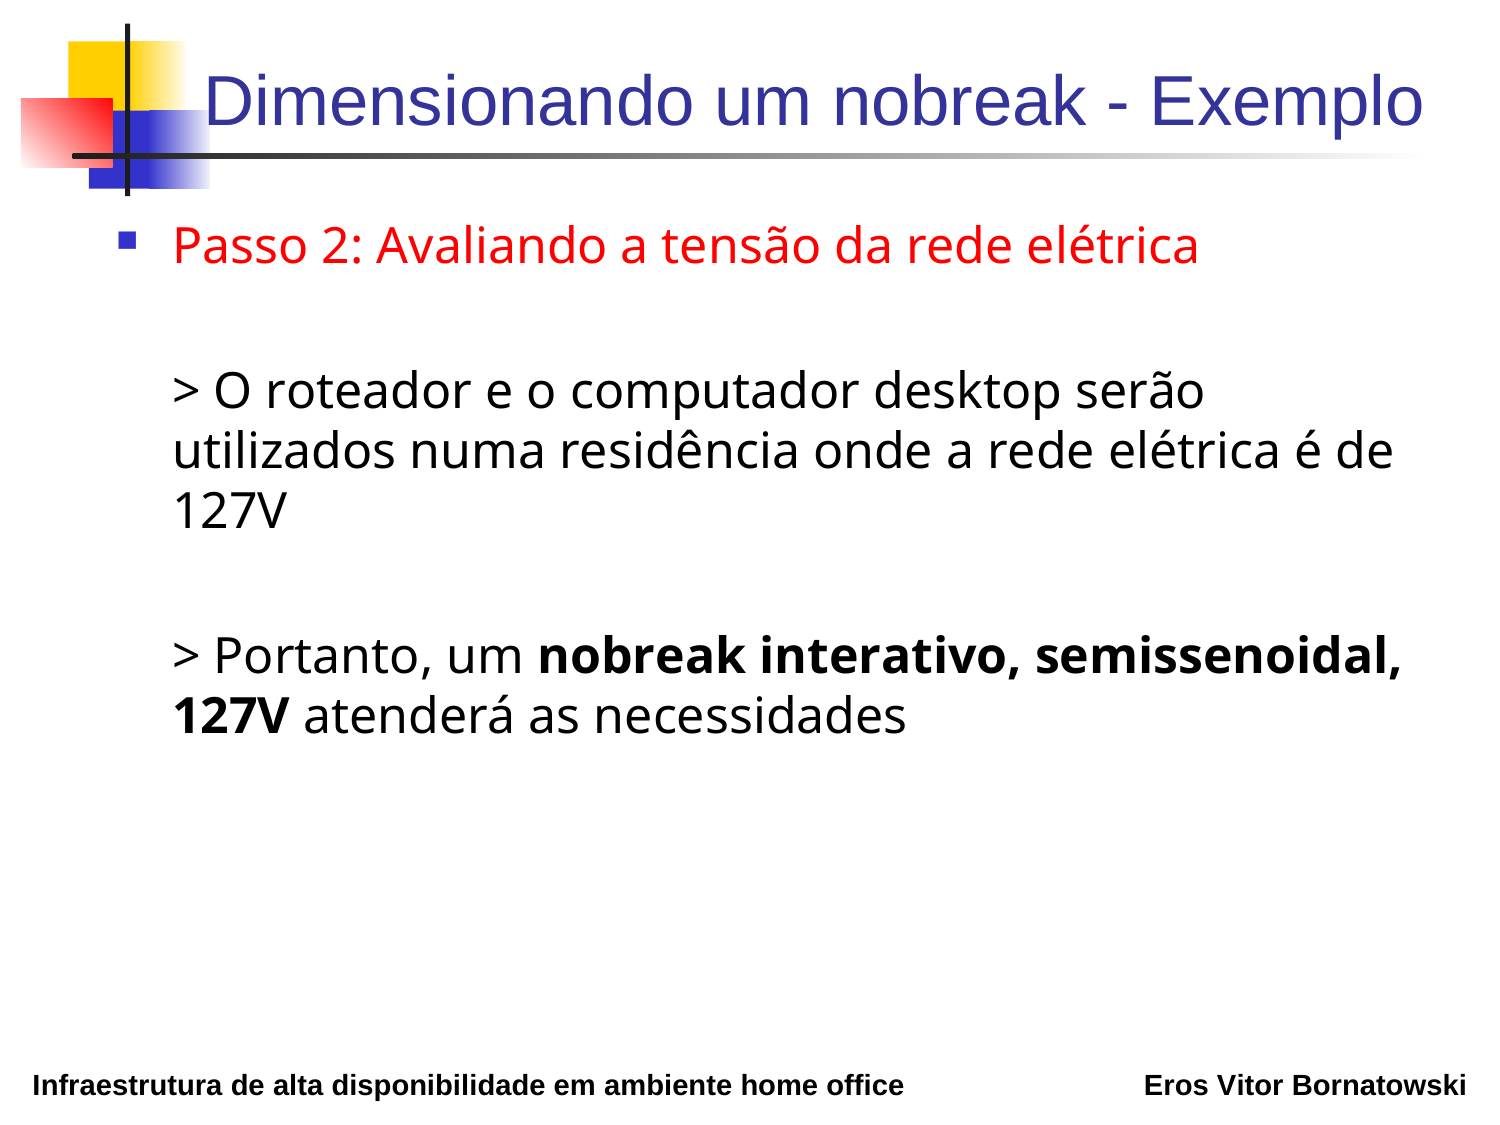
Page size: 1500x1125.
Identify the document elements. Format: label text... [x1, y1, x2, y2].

list Passo 2: Avaliando a tensão da rede elétrica > O roteador e o computador desktop serão utilizados numa residência onde a rede elétrica é de 127V > Portanto, um nobreak interativo, semissenoidal, 127V atenderá as necessidades [100, 206, 1447, 1024]
title Dimensionando um nobreak - Exemplo [188, 46, 1468, 149]
